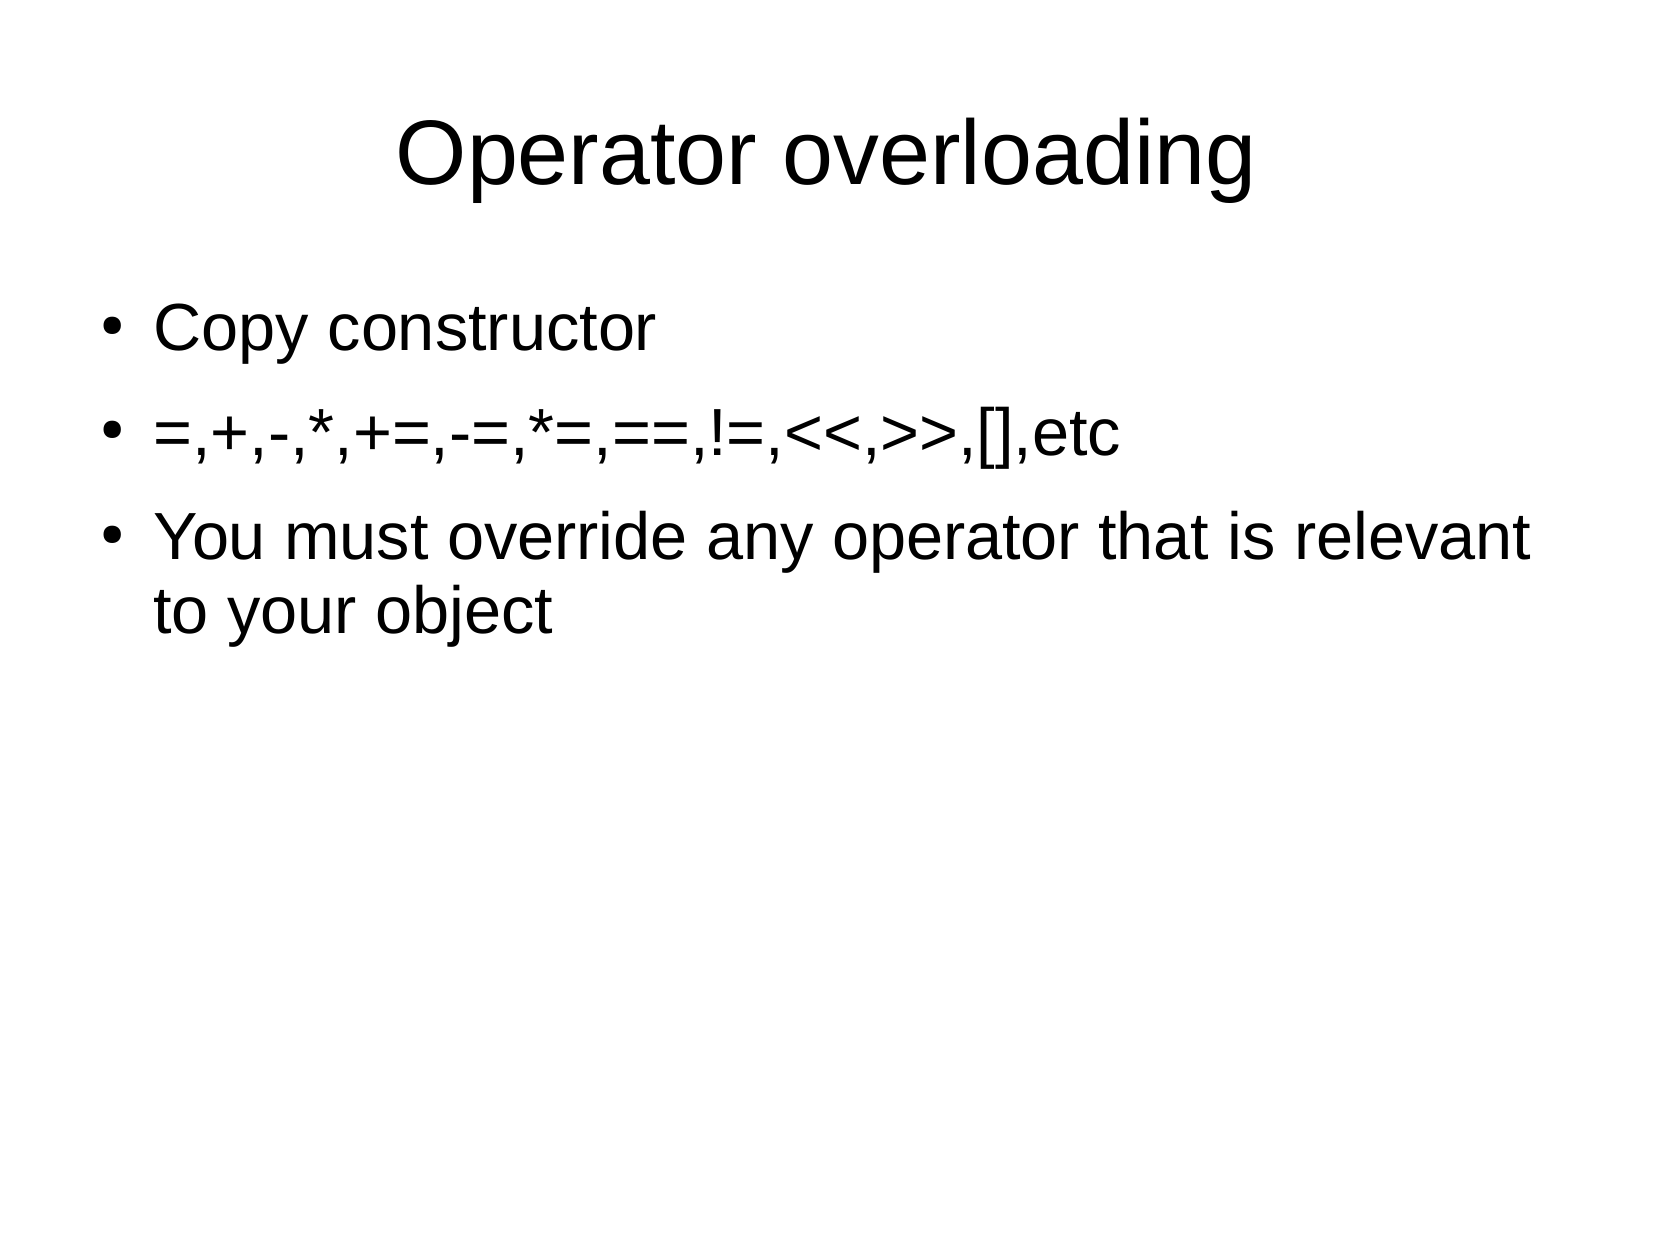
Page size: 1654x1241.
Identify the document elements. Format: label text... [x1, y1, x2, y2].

list Copy constructor =,+,-,*,+=,-=,*=,==,!=,<<,>>,[],etc You must override any operator that is relevant to your object [82, 290, 1571, 1010]
title Operator overloading [82, 49, 1571, 257]
